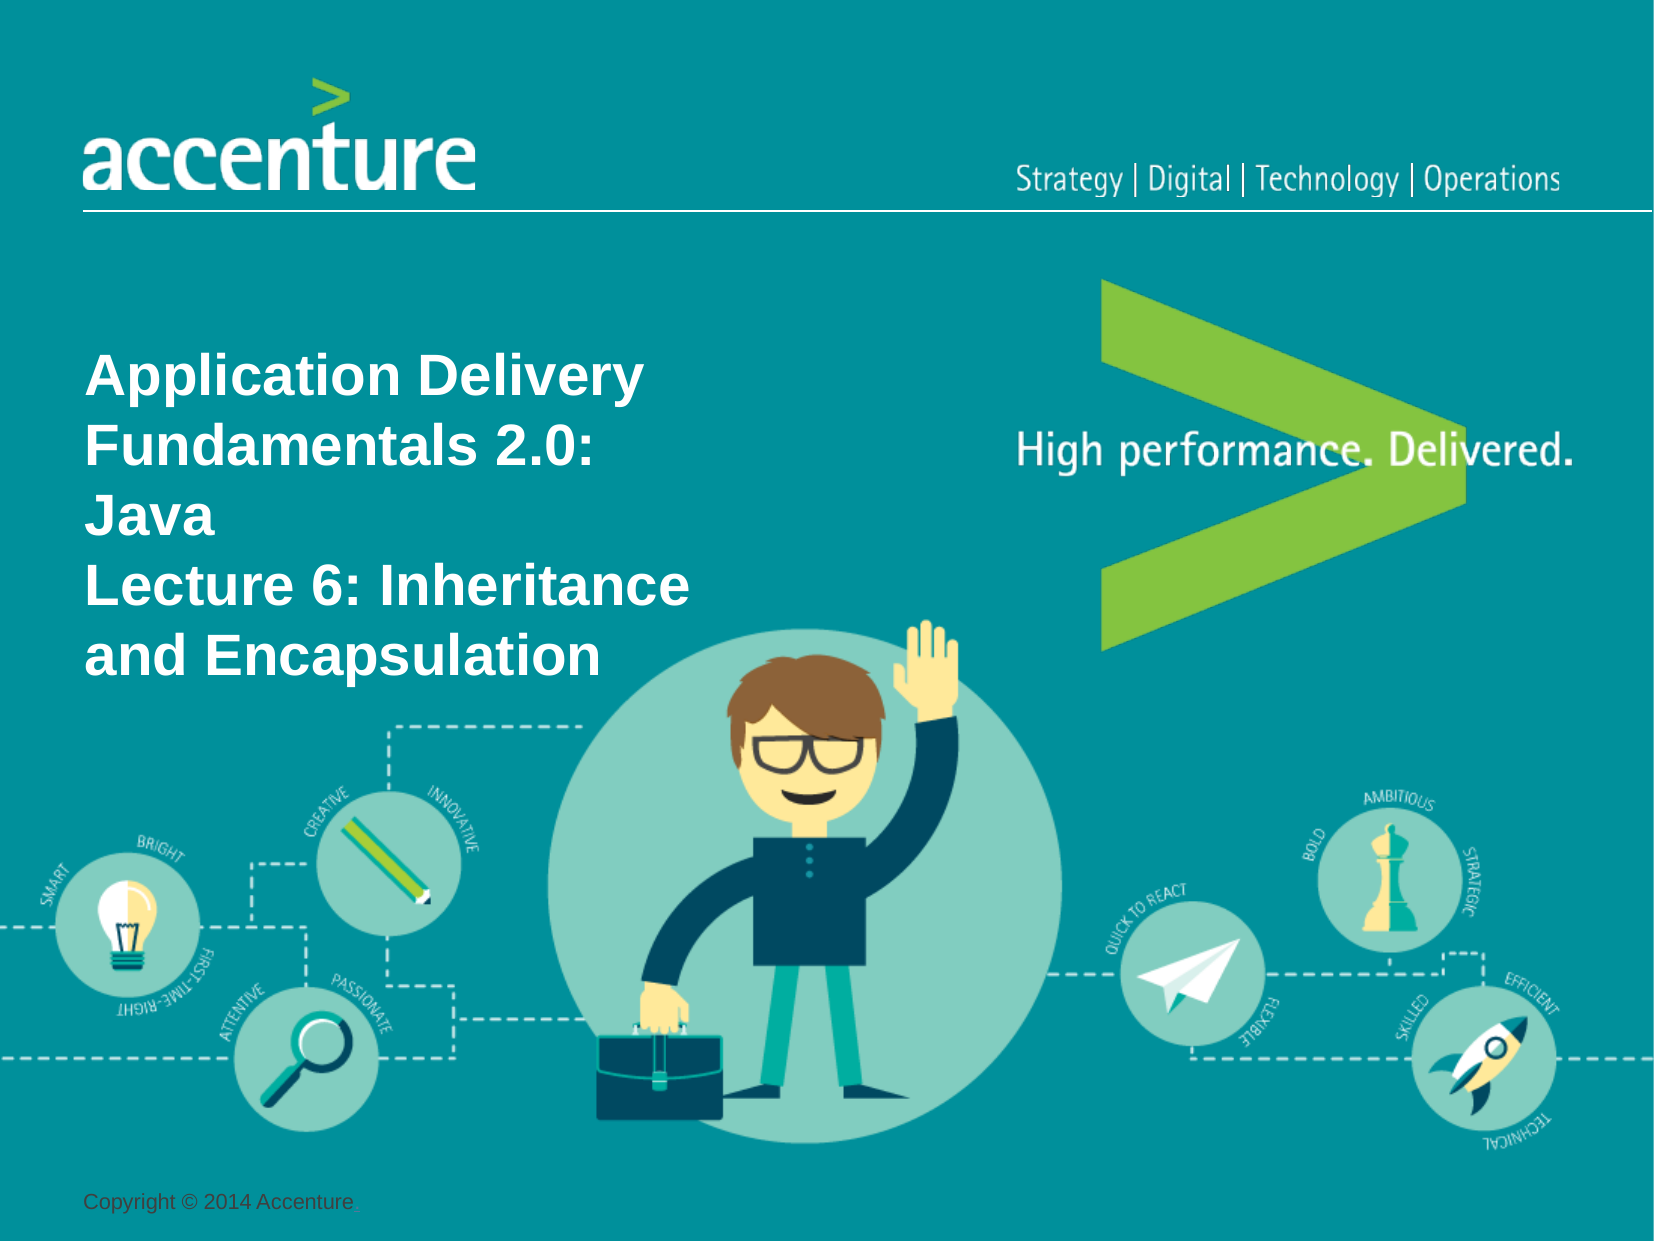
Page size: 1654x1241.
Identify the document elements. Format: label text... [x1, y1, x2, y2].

picture [0, 0, 1654, 1241]
title Application Delivery Fundamentals 2.0: Java Lecture 6: Inheritance and Encapsulation [84, 329, 747, 434]
